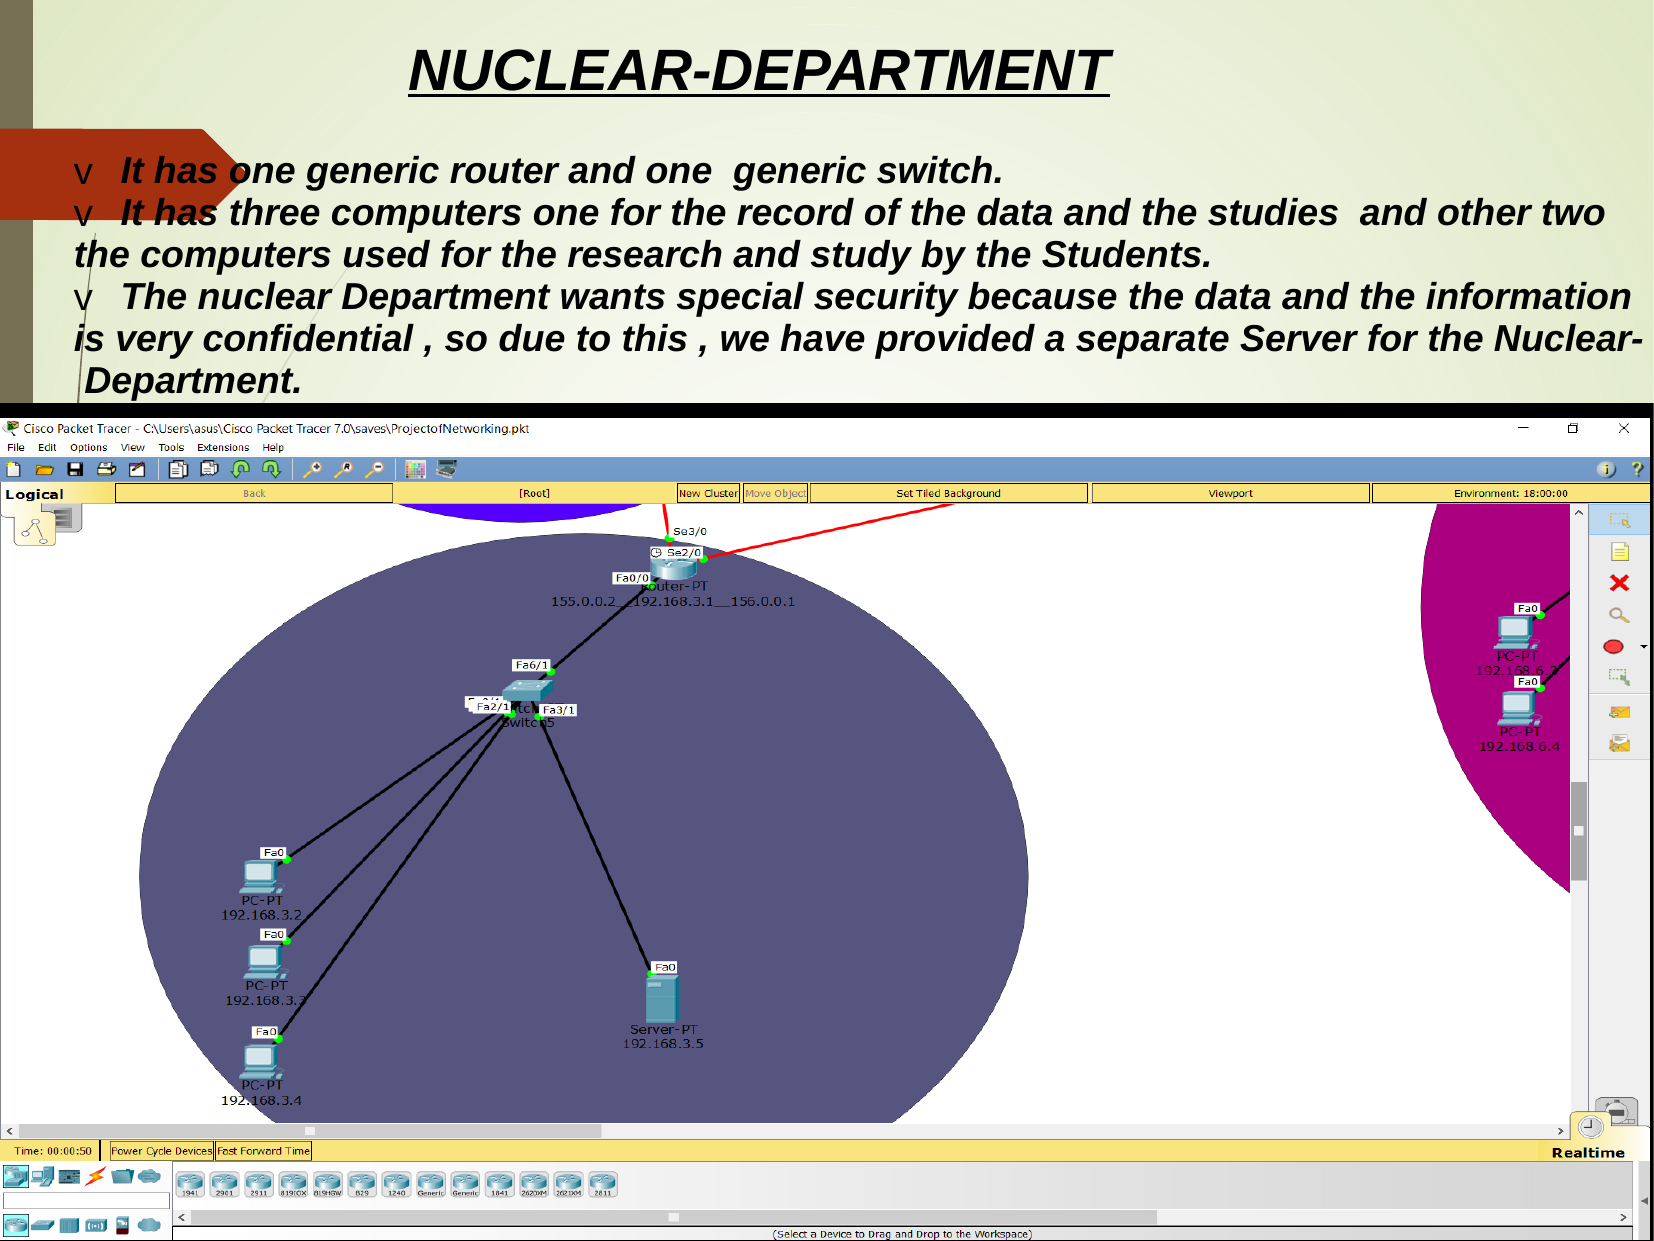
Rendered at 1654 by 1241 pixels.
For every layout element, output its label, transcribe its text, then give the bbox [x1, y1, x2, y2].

picture [0, 417, 1651, 1241]
text_box It has one generic router and one generic switch. It has three computers one for the record of the data and the studies and other two the computers used for the research and study by the Students. The nuclear Department wants special security because the data and the information is very confidential , so due to this , we have provided a separate Server for the Nuclear- Department. [59, 141, 1654, 403]
text_box NUCLEAR-DEPARTMENT [393, 30, 1125, 112]
